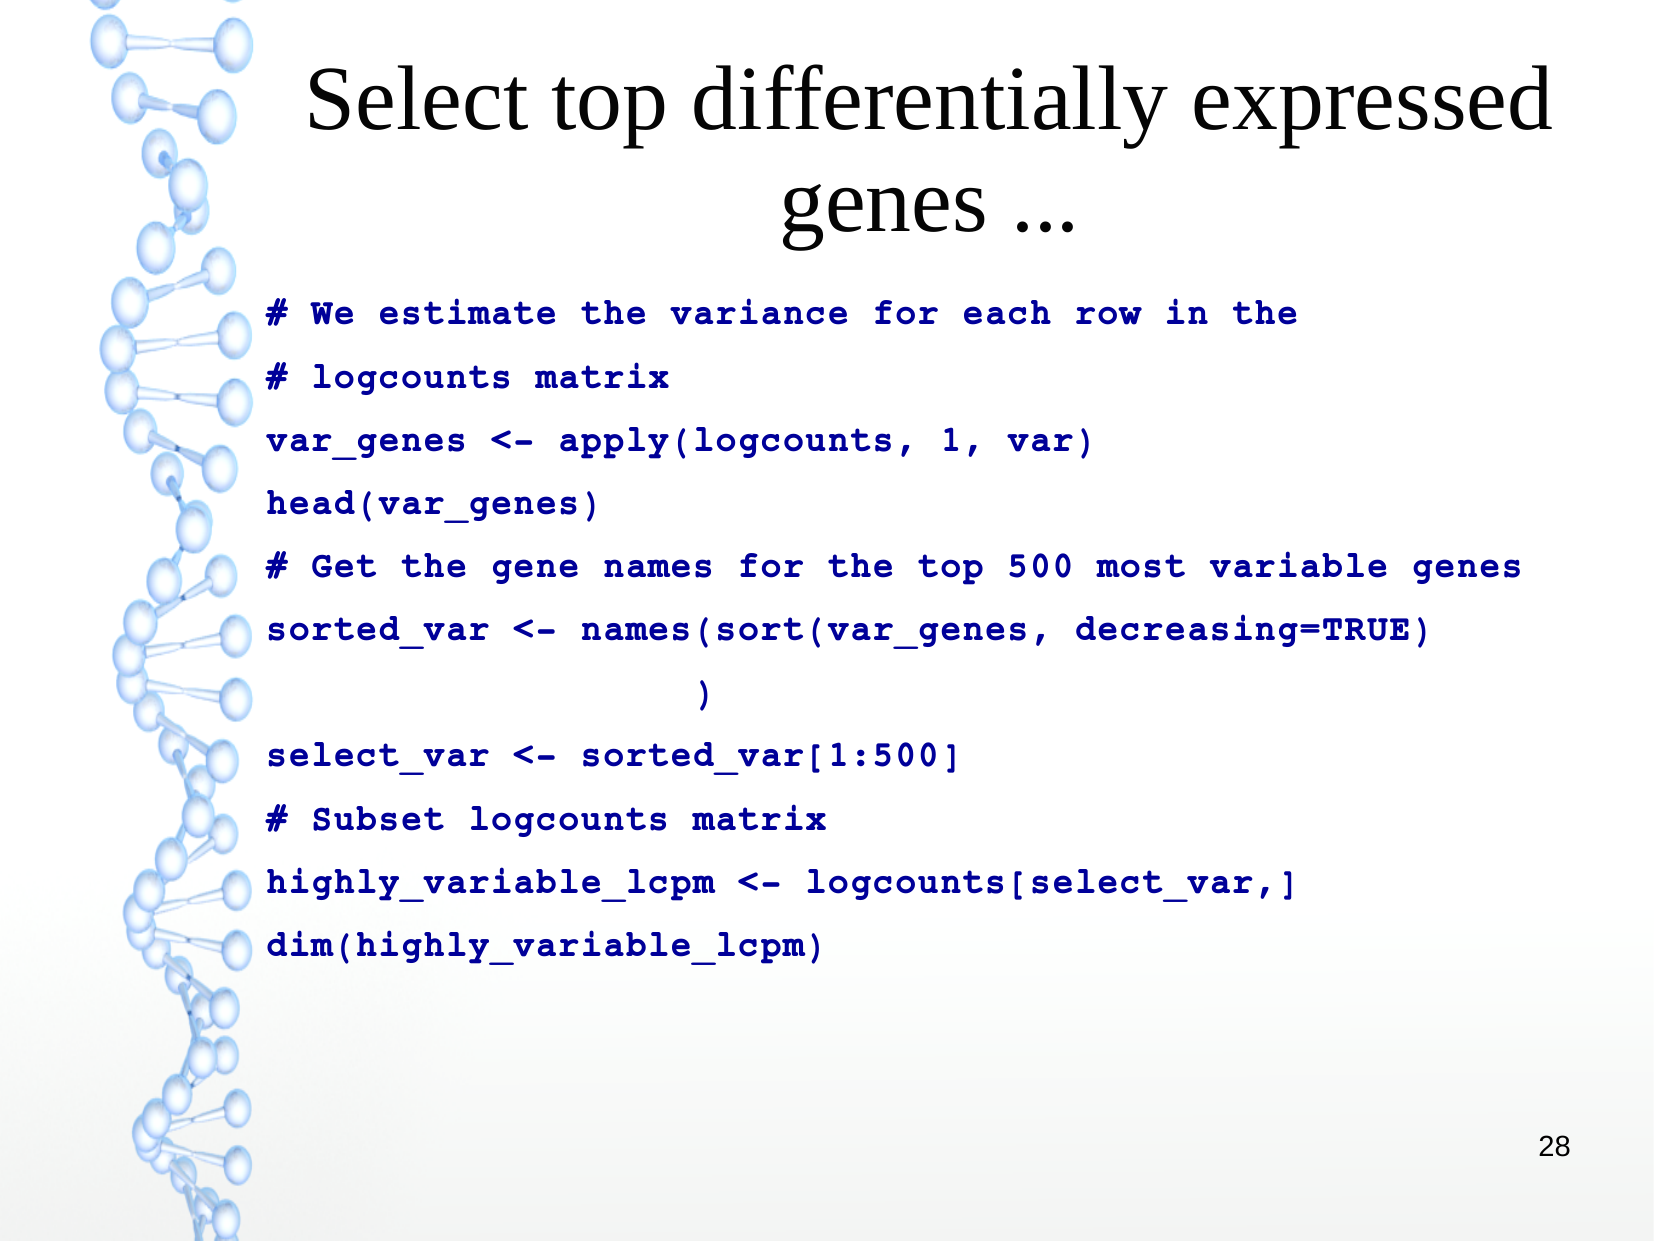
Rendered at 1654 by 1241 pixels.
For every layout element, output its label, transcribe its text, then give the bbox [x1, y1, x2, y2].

list # We estimate the variance for each row in the # logcounts matrix var_genes <- apply(logcounts, 1, var) head(var_genes) # Get the gene names for the top 500 most variable genes sorted_var <- names(sort(var_genes, decreasing=TRUE) ) select_var <- sorted_var[1:500] # Subset logcounts matrix highly_variable_lcpm <- logcounts[select_var,] dim(highly_variable_lcpm) [265, 299, 1595, 1019]
title Select top differentially expressed genes ... [265, 47, 1595, 252]
picture [0, 0, 1654, 1241]
